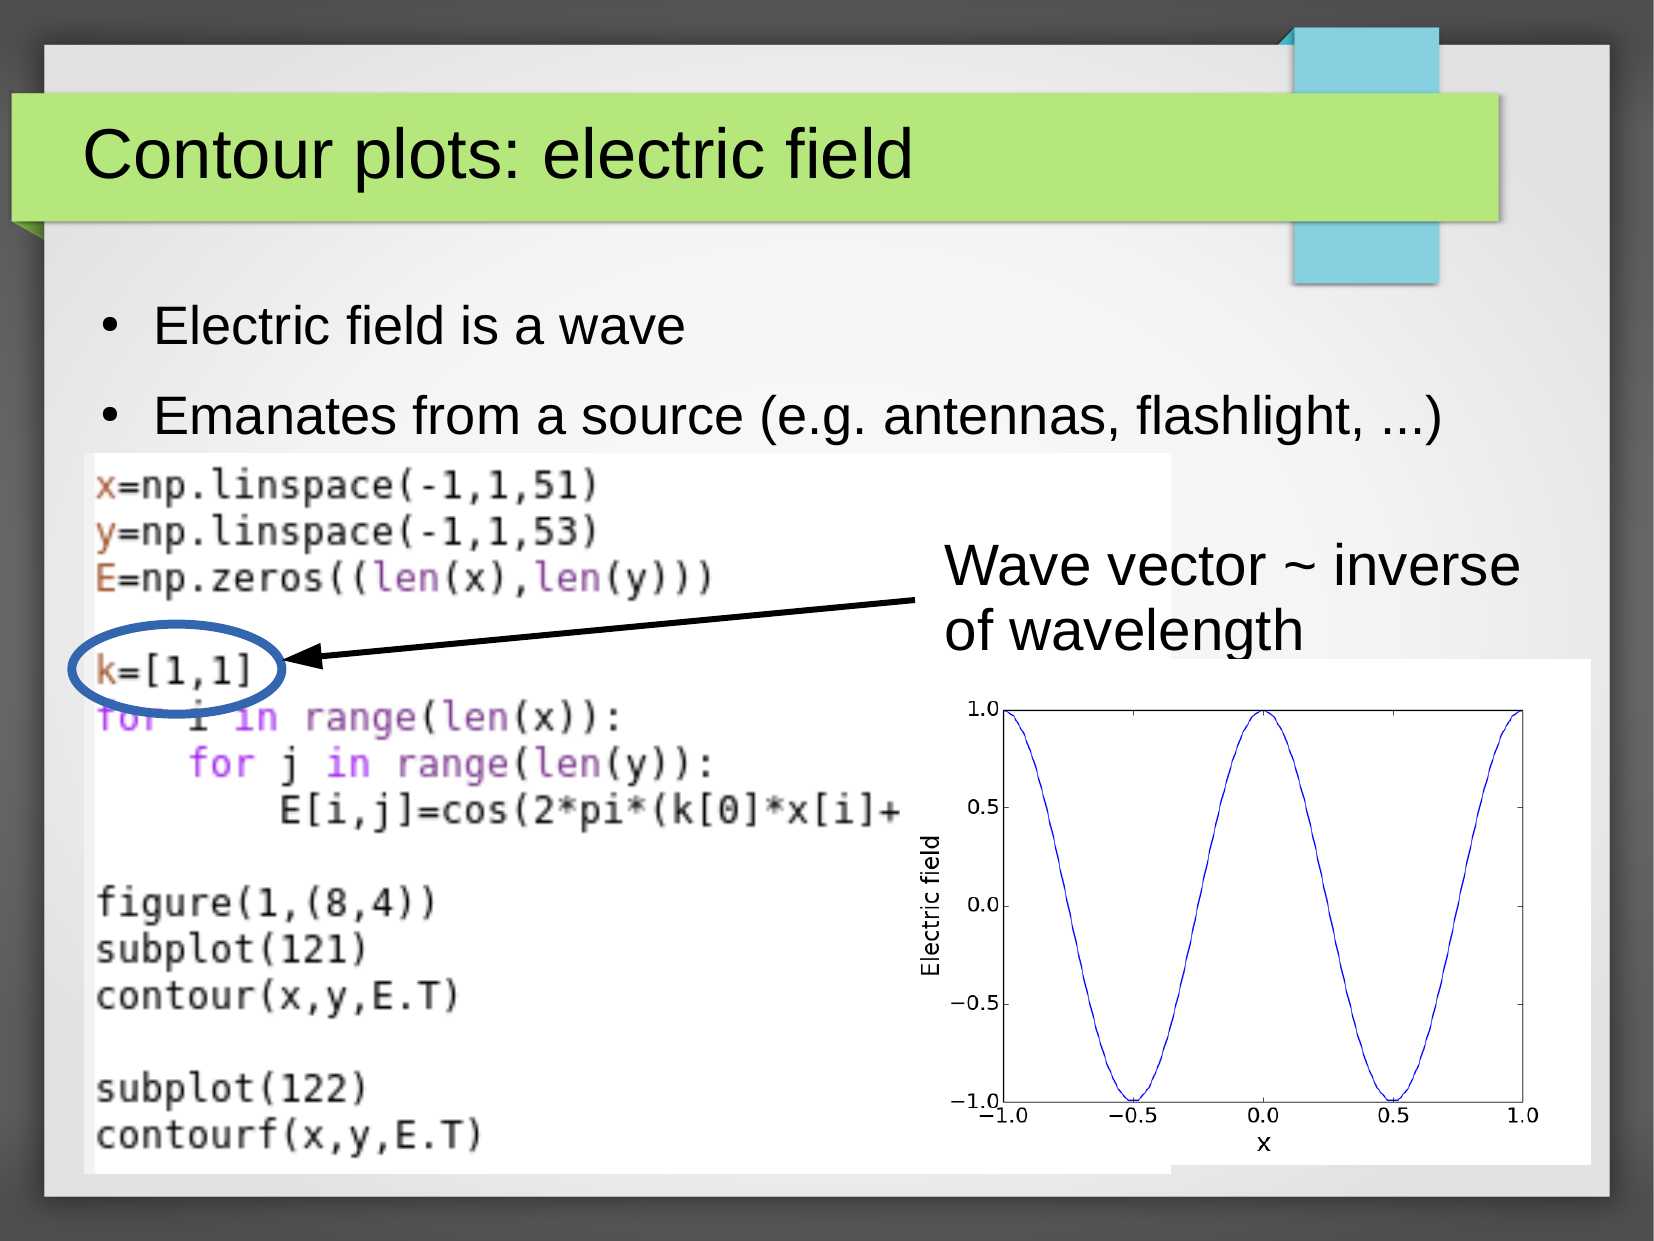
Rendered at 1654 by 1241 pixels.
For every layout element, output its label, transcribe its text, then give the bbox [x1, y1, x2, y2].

text_box Wave vector ~ inverse of wavelength [930, 525, 1591, 659]
picture [0, 0, 1654, 1241]
list Electric field is a wave Emanates from a source (e.g. antennas, flashlight, ...) [82, 295, 1571, 643]
title Contour plots: electric field [82, 94, 1264, 213]
